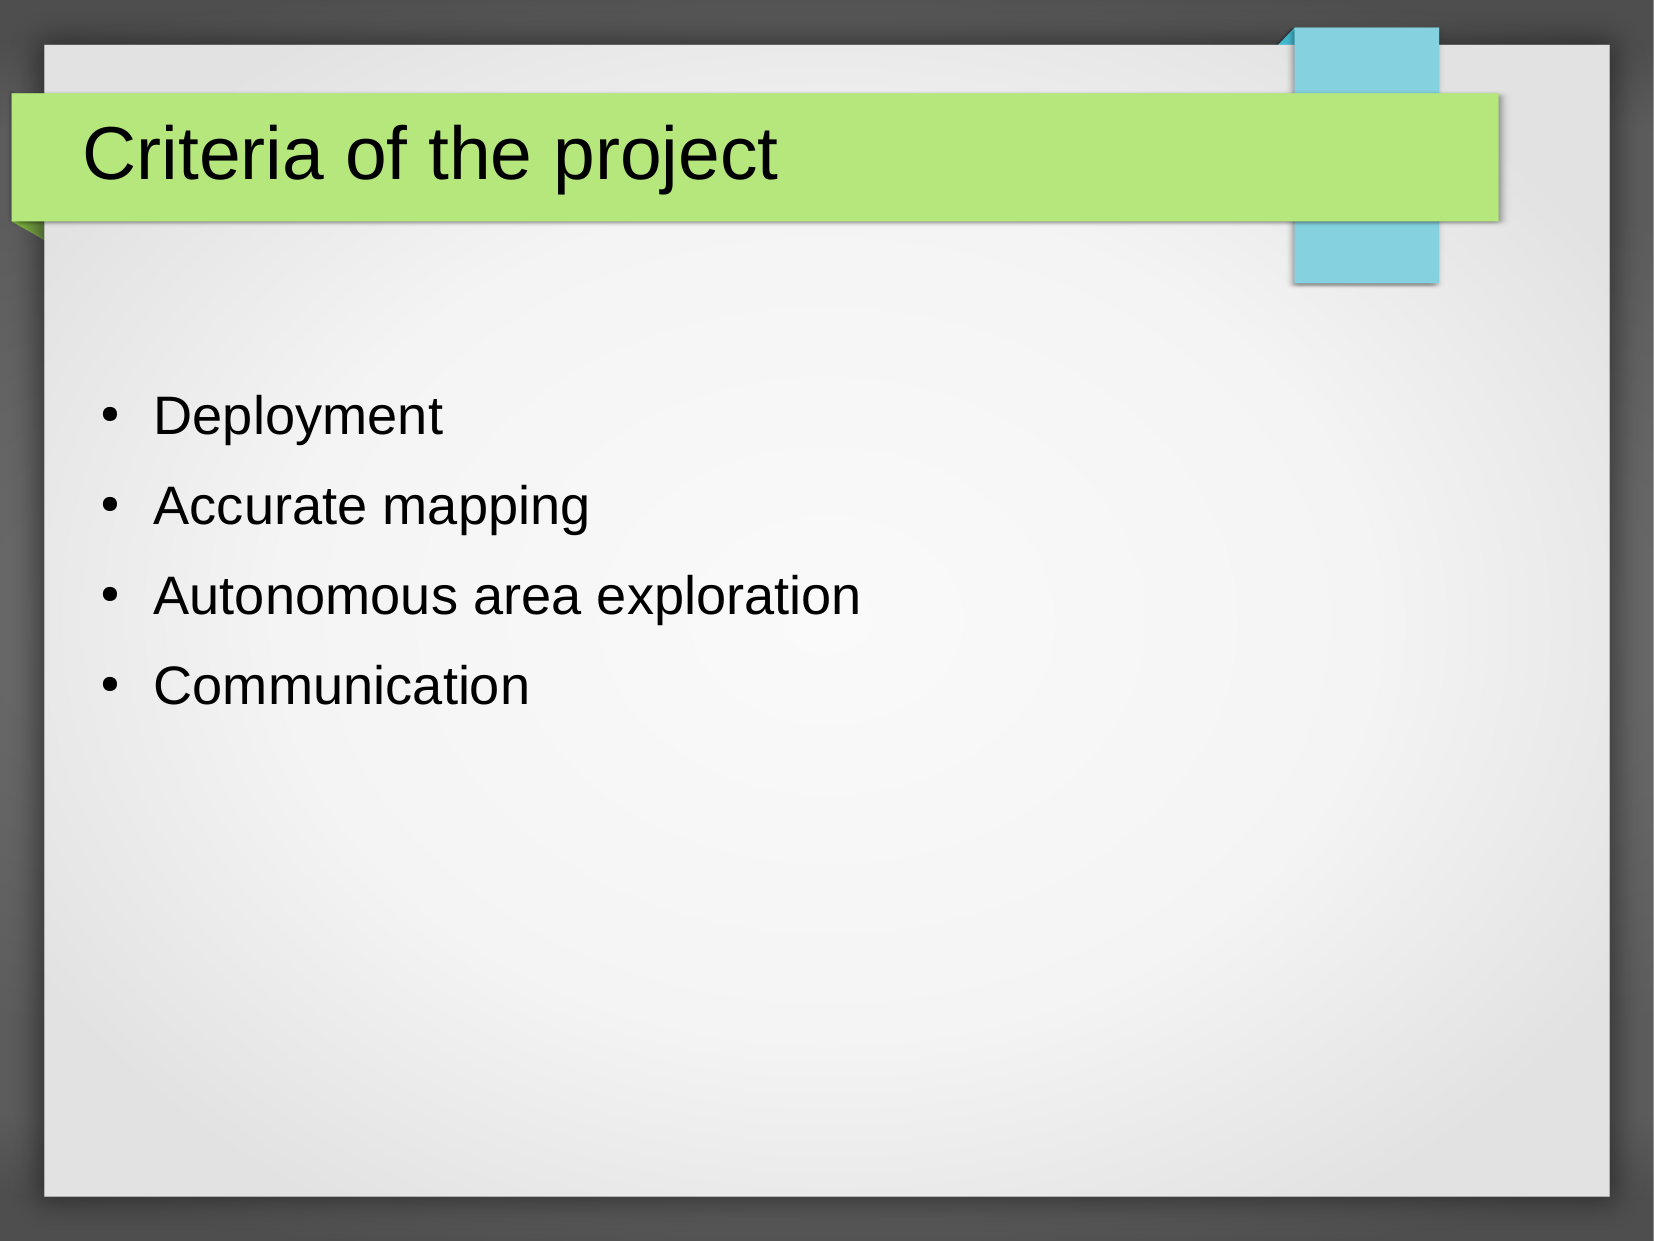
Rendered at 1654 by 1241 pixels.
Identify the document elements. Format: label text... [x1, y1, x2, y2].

list Deployment Accurate mapping Autonomous area exploration Communication [82, 295, 1571, 1015]
title Criteria of the project [82, 94, 1264, 213]
picture [0, 0, 1654, 1241]
